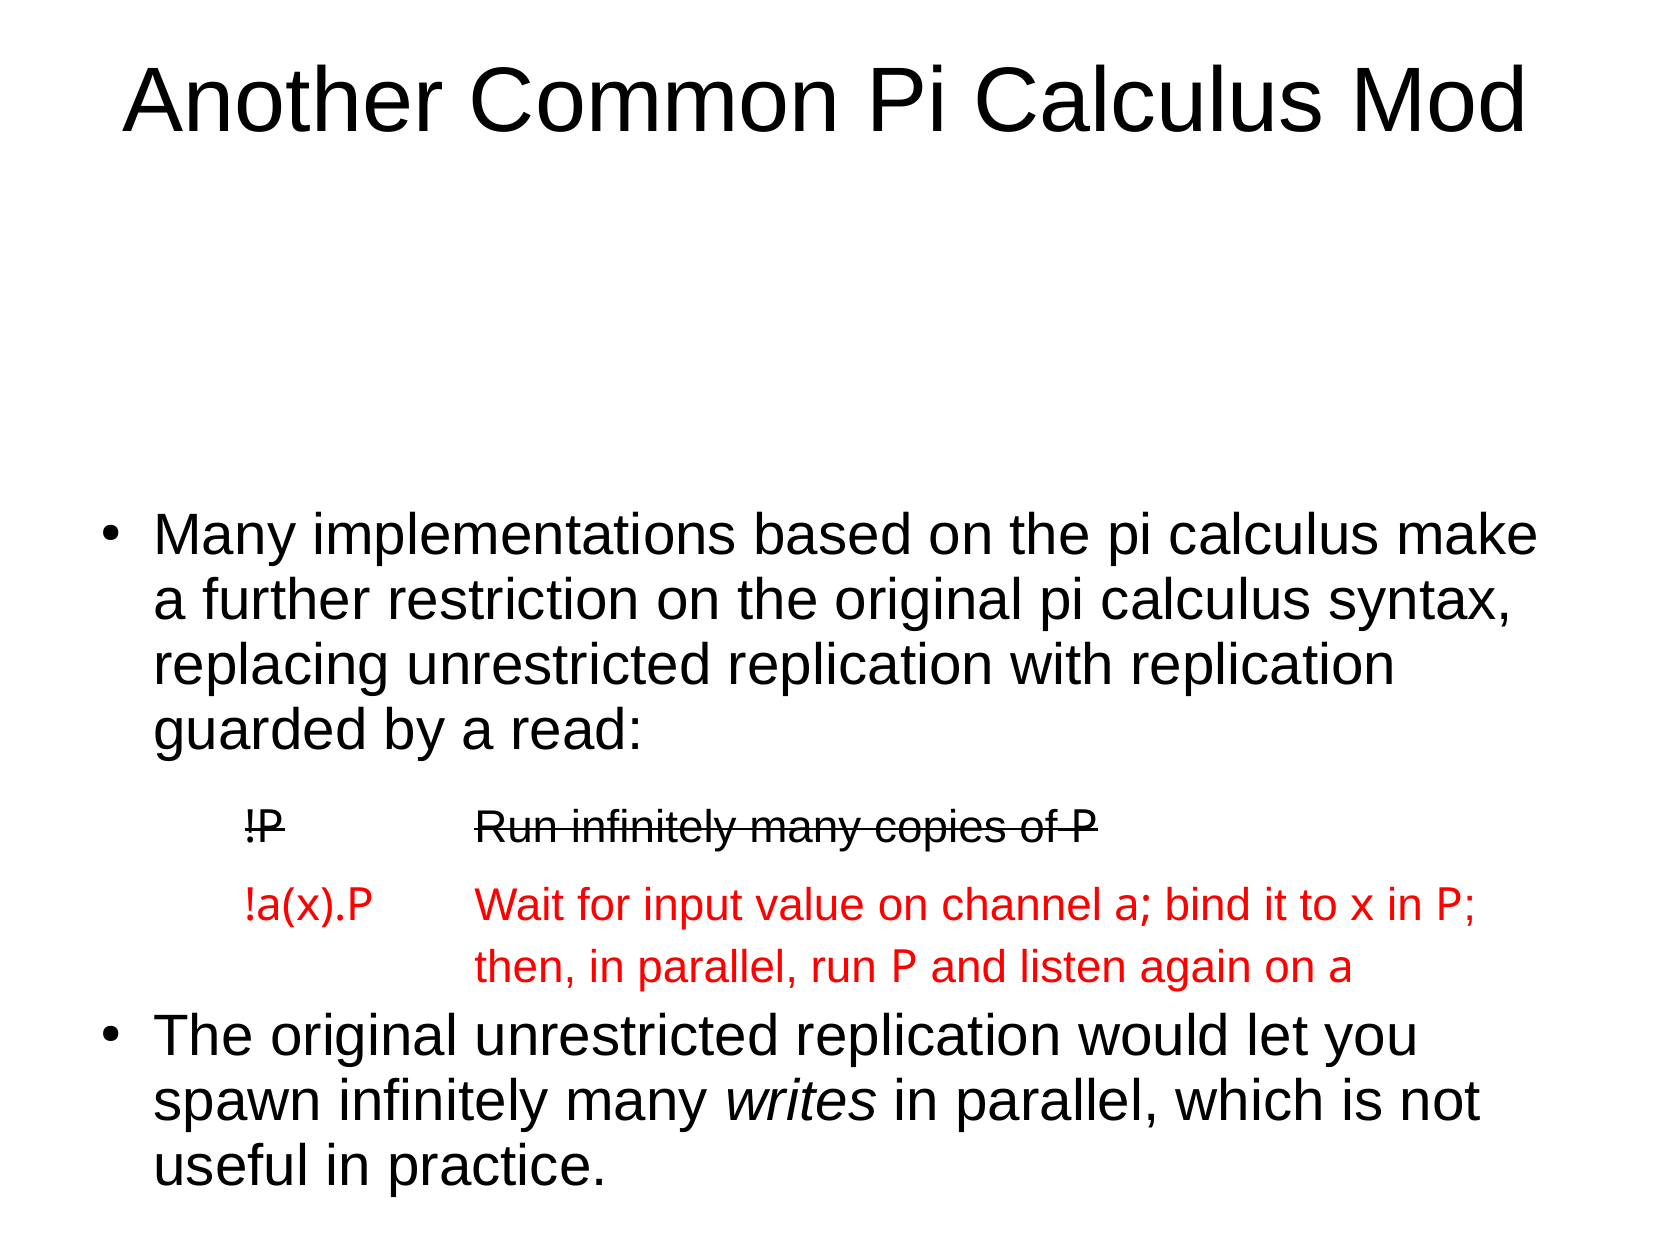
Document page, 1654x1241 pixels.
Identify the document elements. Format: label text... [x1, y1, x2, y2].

table_header !P [231, 786, 459, 863]
list Many implementations based on the pi calculus make a further restriction on the original pi calculus syntax, replacing unrestricted replication with replication guarded by a read: The original unrestricted replication would let you spawn infinitely many writes in parallel, which is not useful in practice. [82, 501, 1571, 1216]
table_cell Wait for input value on channel a; bind it to x in P; then, in parallel, run P and listen again on a [460, 864, 1520, 1004]
title Another Common Pi Calculus Mod [82, 48, 1571, 152]
table_cell !a(x).P [231, 864, 459, 1004]
table_header Run infinitely many copies of P [460, 786, 1520, 863]
